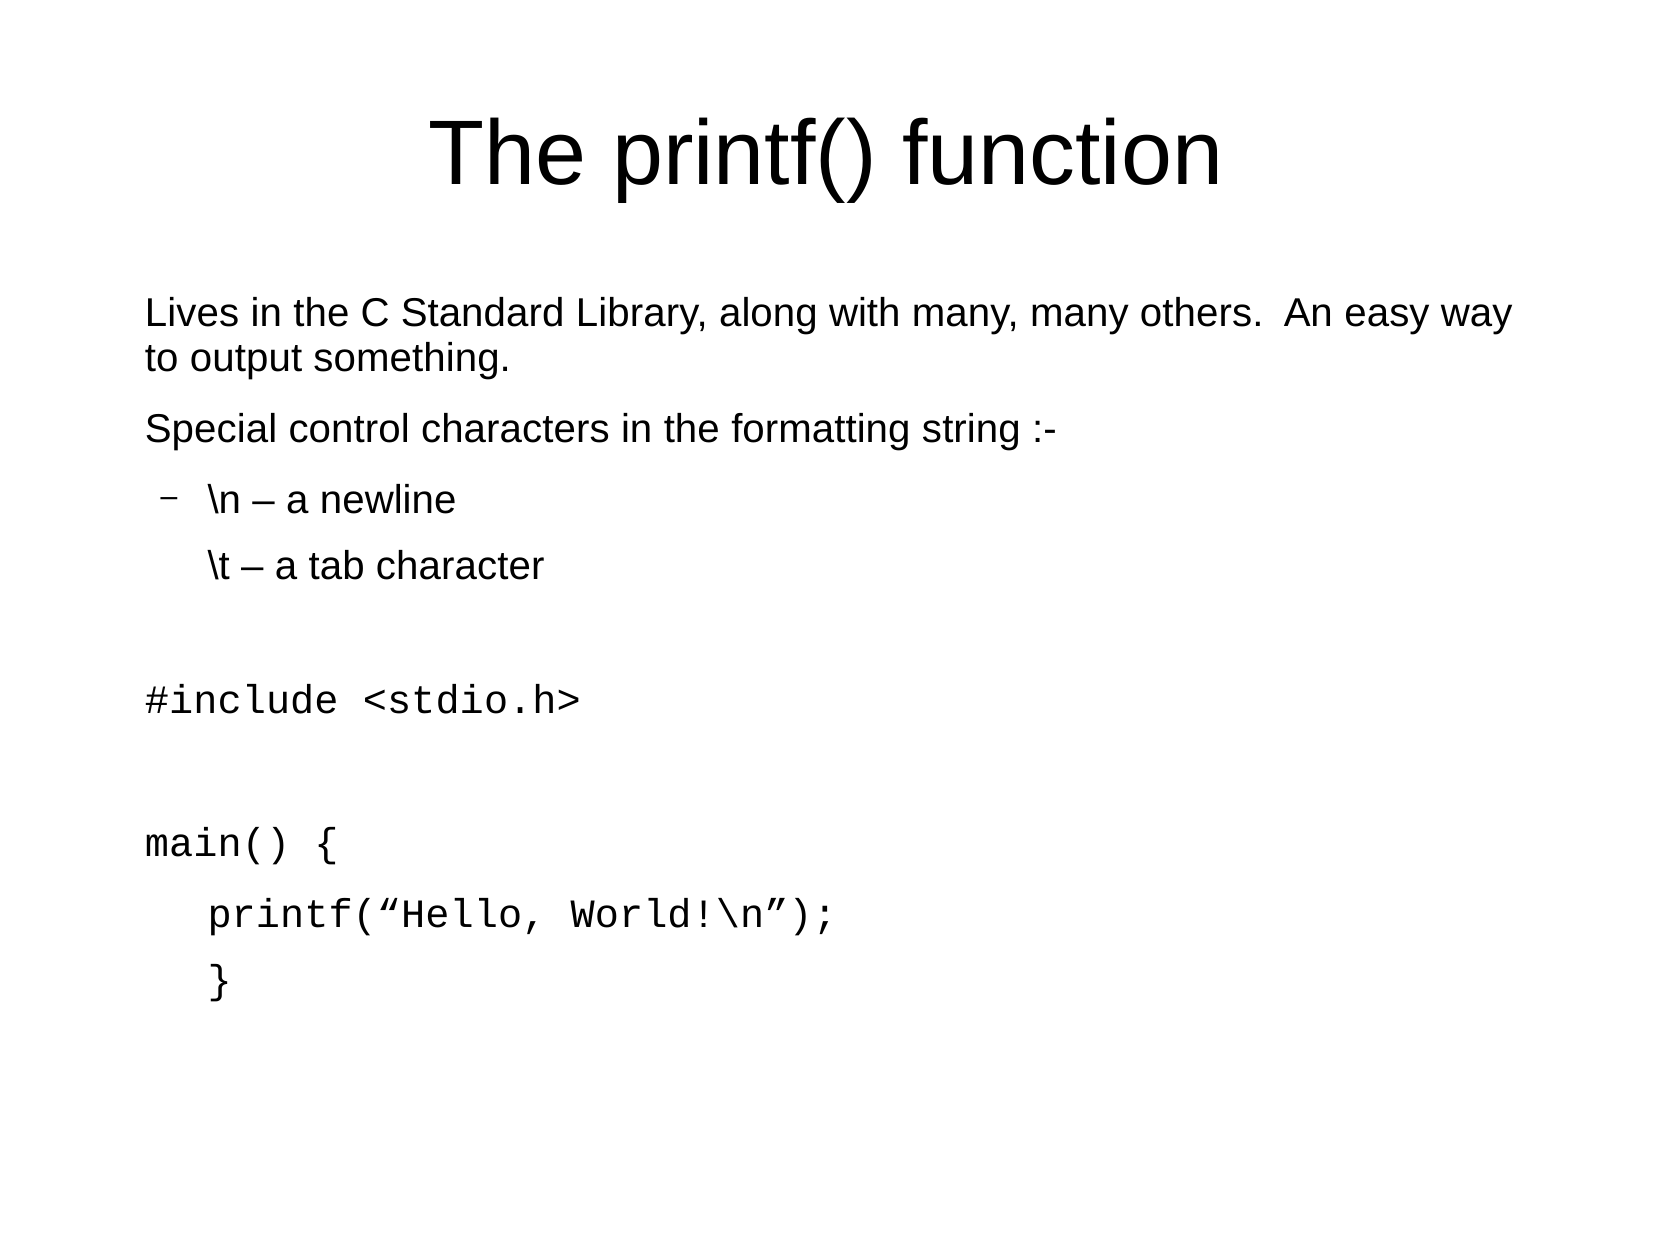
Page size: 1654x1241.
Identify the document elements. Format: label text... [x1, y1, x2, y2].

list Lives in the C Standard Library, along with many, many others. An easy way to output something. Special control characters in the formatting string :- \n – a newline \t – a tab character #include <stdio.h> main() { printf(“Hello, World!\n”); } [82, 290, 1538, 1010]
title The printf() function [82, 49, 1571, 257]
